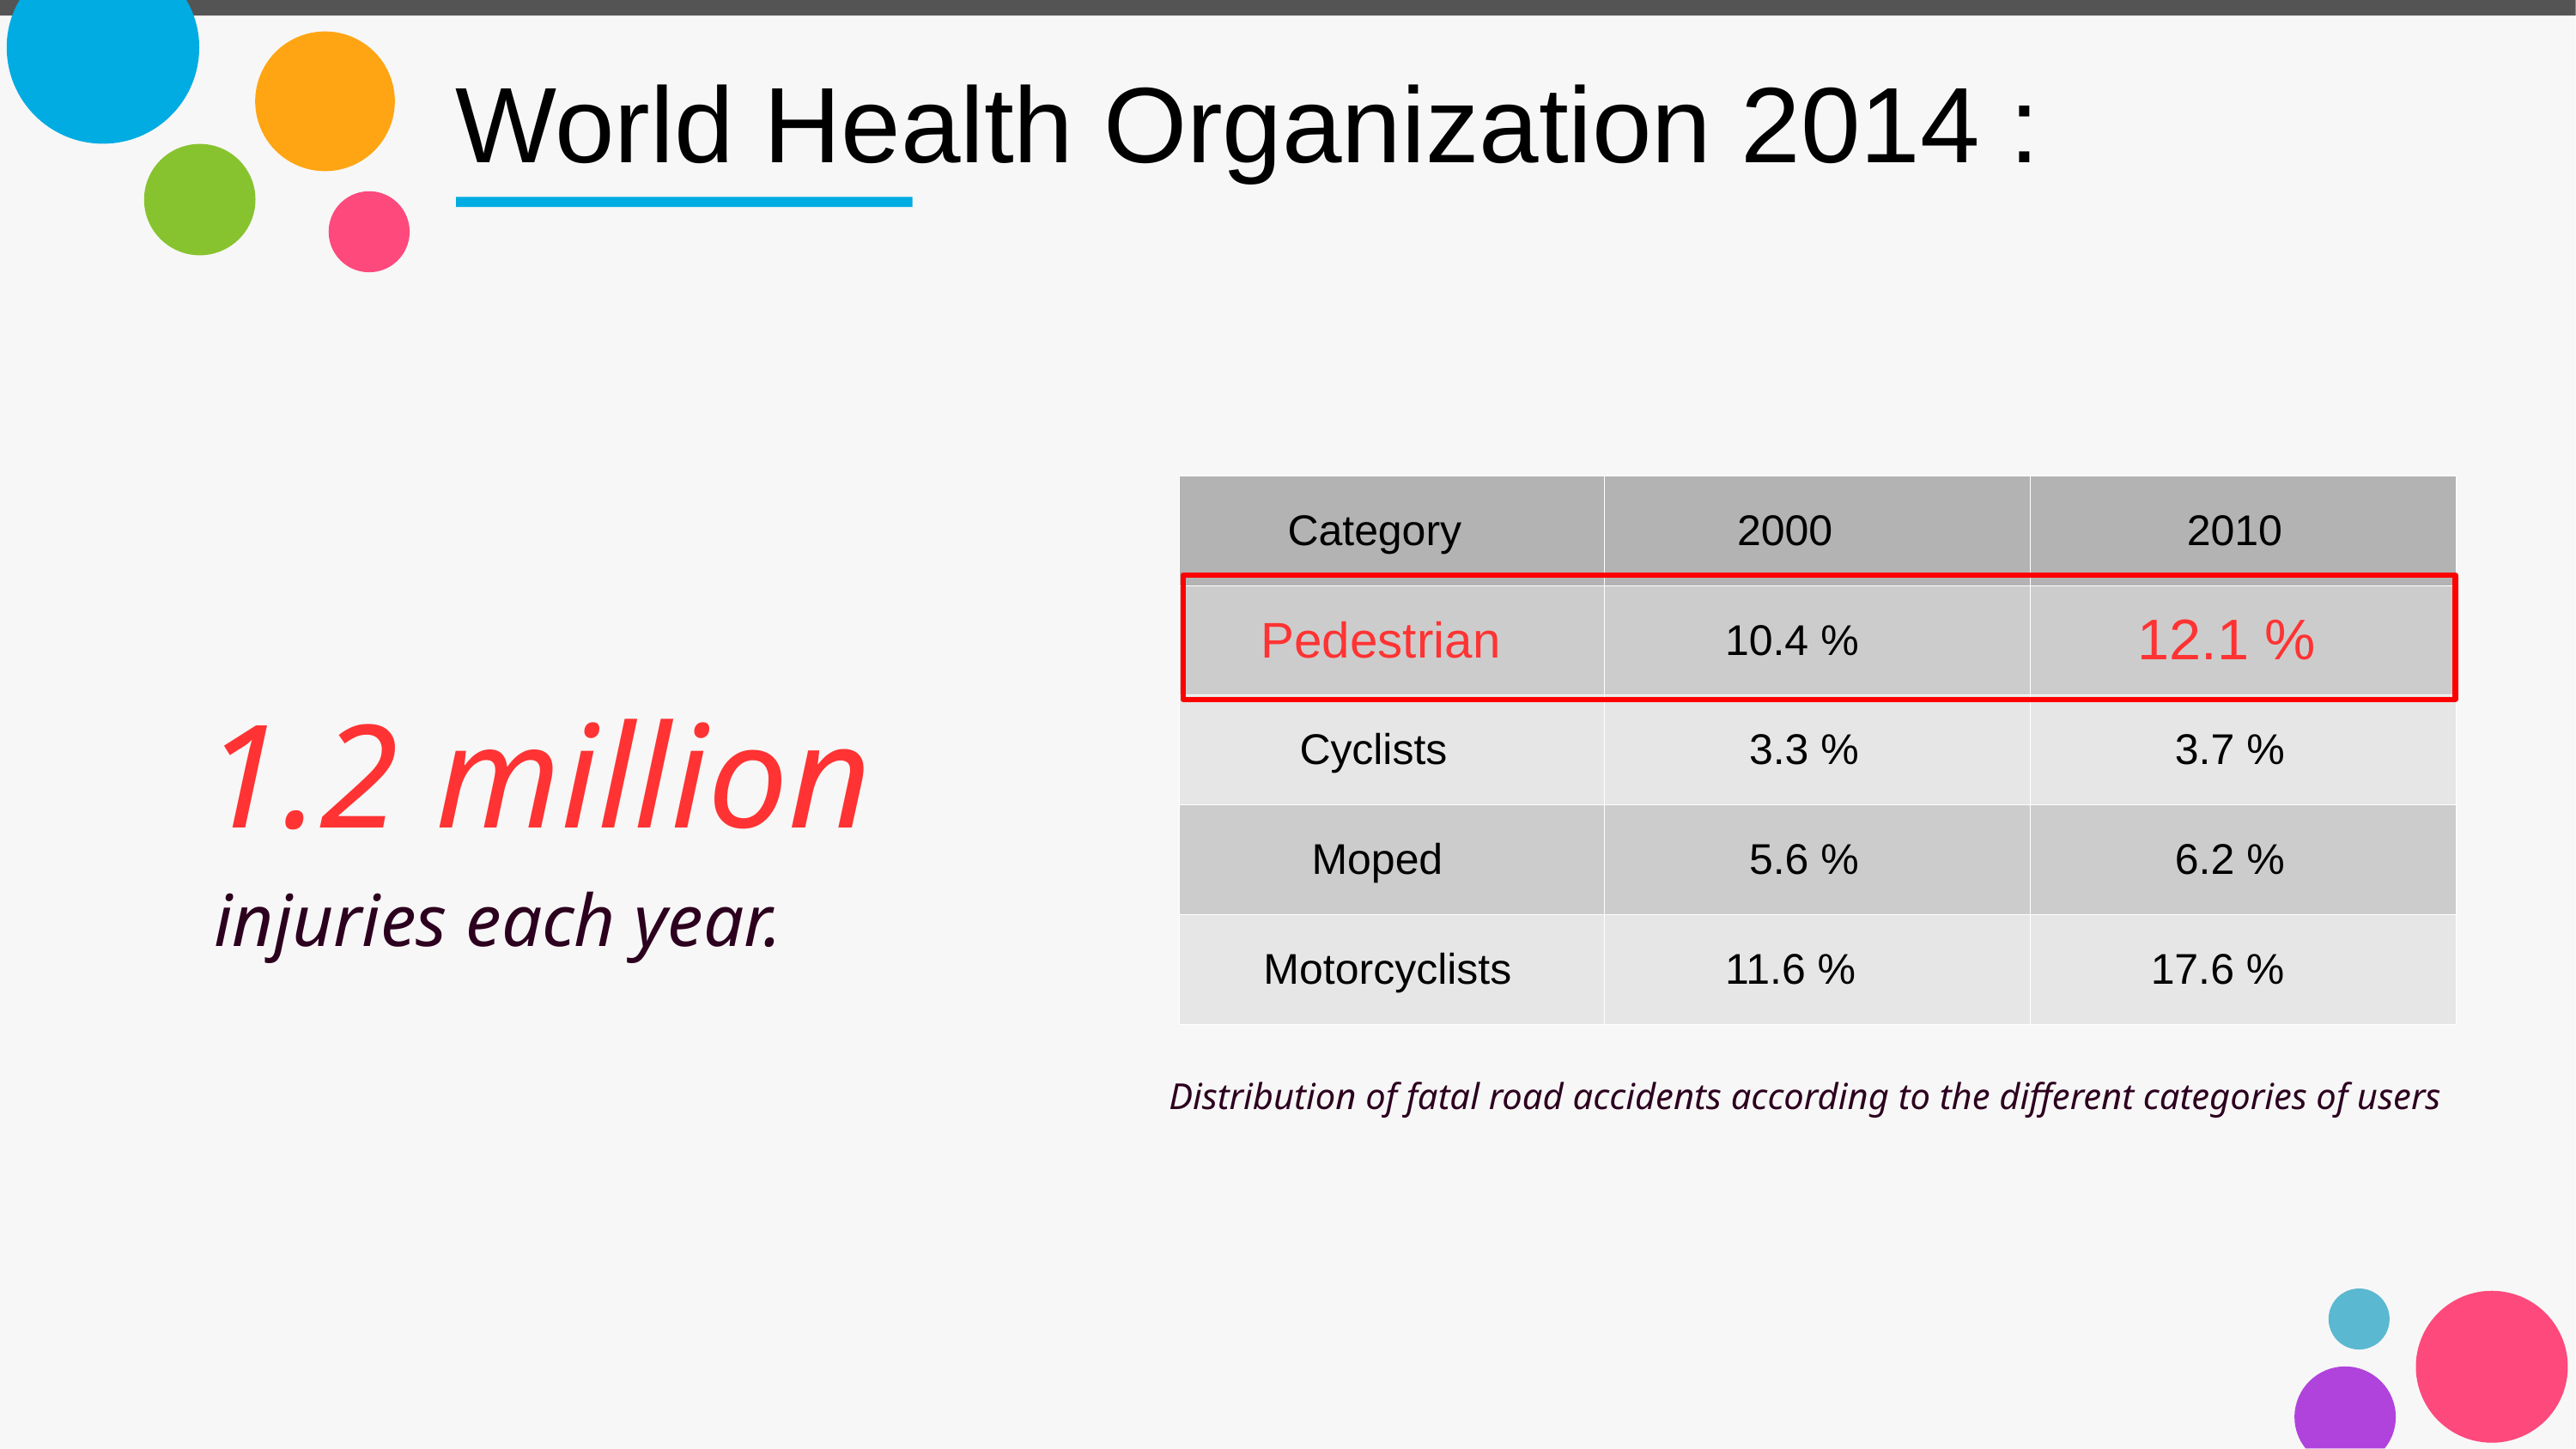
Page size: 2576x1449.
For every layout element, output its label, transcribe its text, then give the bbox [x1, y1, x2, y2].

table_cell 3.7 % [2031, 702, 2456, 804]
table_header 2000 [1605, 476, 2030, 573]
table_cell Cyclists [1180, 695, 1604, 804]
text_box World Health Organization 2014 : [433, 34, 2454, 204]
table_cell 6.2 % [2031, 805, 2456, 914]
table_cell 10.4 % [1605, 586, 2030, 694]
text_box Distribution of fatal road accidents according to the different categories of users [1049, 1064, 2561, 1188]
text_box 1.2 million injuries each year. [126, 555, 1012, 915]
table_cell 17.6 % [2031, 915, 2456, 1024]
table_cell Moped [1180, 805, 1604, 914]
table_cell Pedestrian [1186, 586, 1604, 694]
table_header 2000 [1605, 578, 2030, 585]
table_header 2010 [2031, 578, 2452, 585]
table_cell 11.6 % [1605, 915, 2030, 1024]
table_header Category [1186, 578, 1604, 585]
table_header Category [1180, 476, 1604, 585]
table_cell 3.3 % [1605, 702, 2030, 804]
table_cell Motorcyclists [1180, 915, 1604, 1024]
table_header 2010 [2031, 476, 2456, 573]
table_cell 5.6 % [1605, 805, 2030, 914]
table_cell 12.1 % [2031, 586, 2452, 694]
